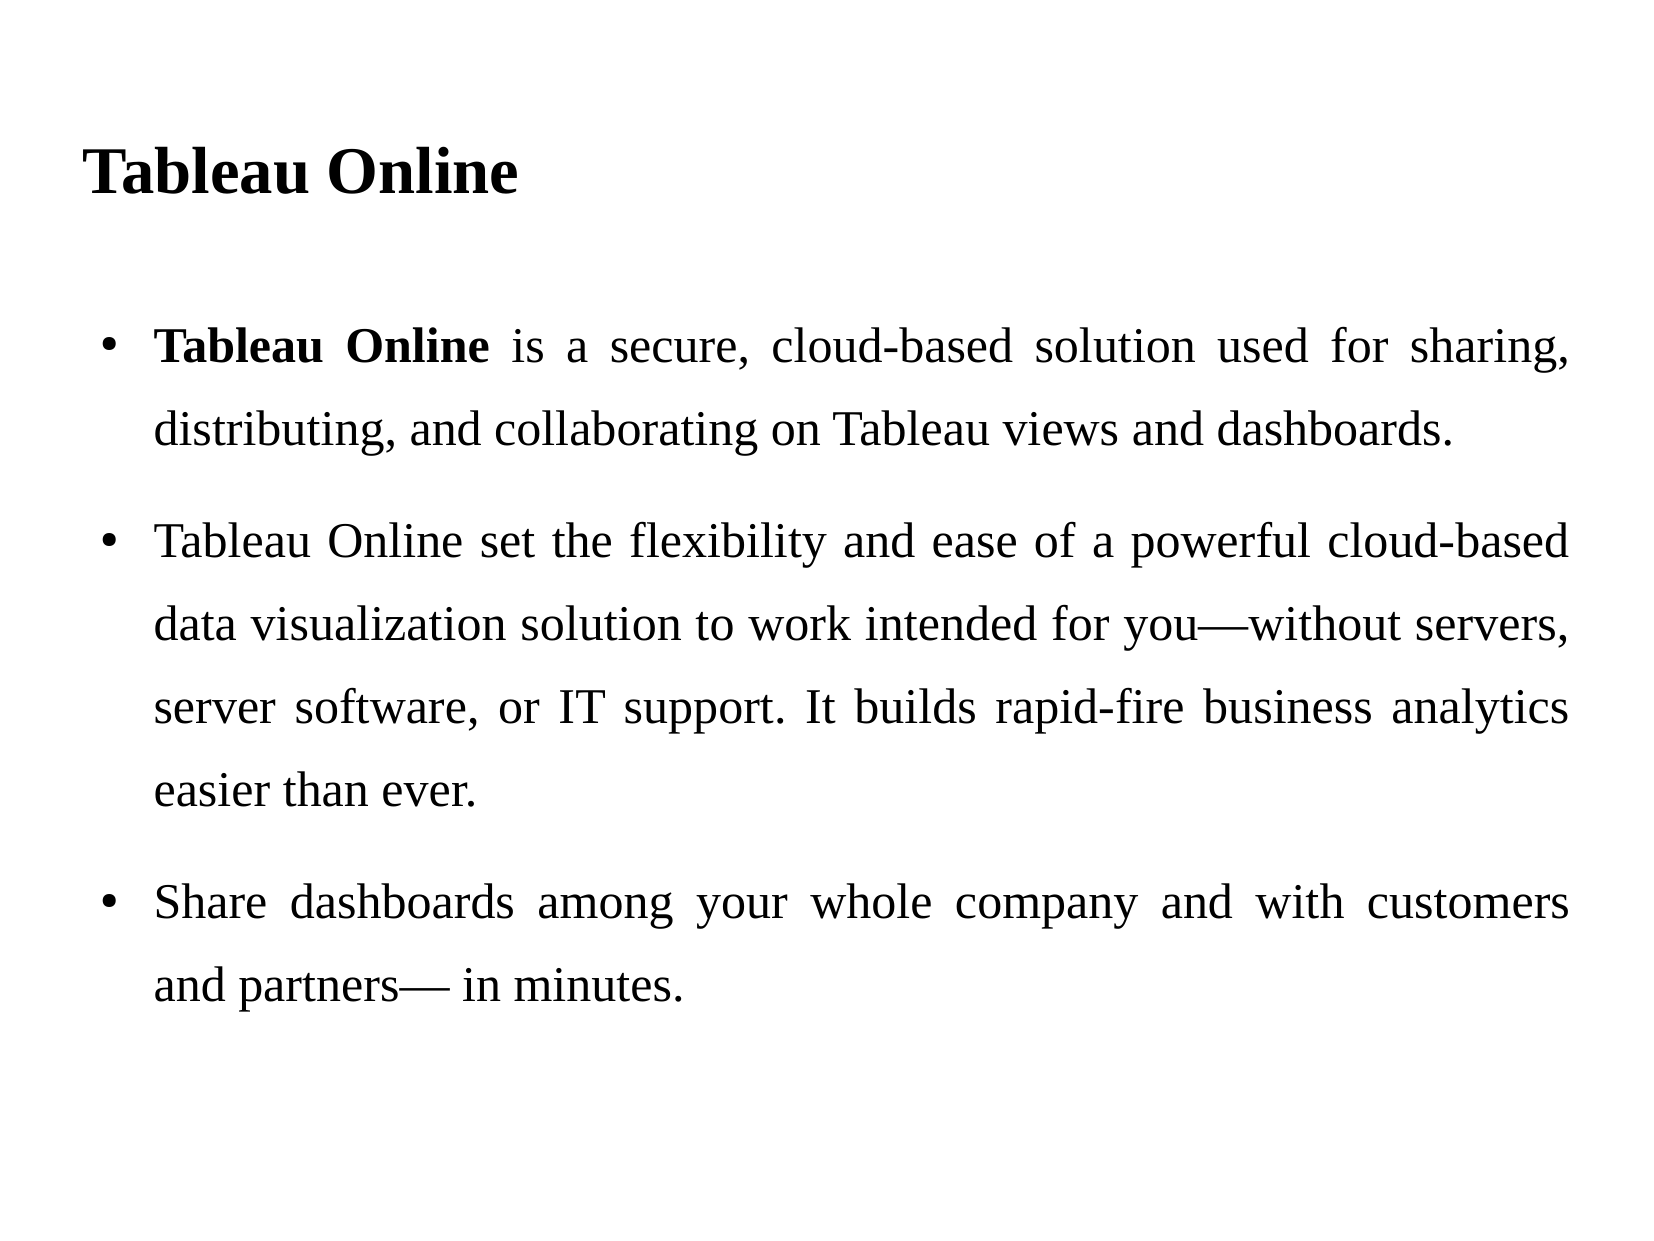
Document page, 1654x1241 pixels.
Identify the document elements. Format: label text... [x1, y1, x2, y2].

title Tableau Online [82, 49, 1571, 257]
list Tableau Online is a secure, cloud-based solution used for sharing, distributing, and collaborating on Tableau views and dashboards. Tableau Online set the flexibility and ease of a powerful cloud-based data visualization solution to work intended for you—without servers, server software, or IT support. It builds rapid-fire business analytics easier than ever. Share dashboards among your whole company and with customers and partners— in minutes. [82, 290, 1571, 1010]
